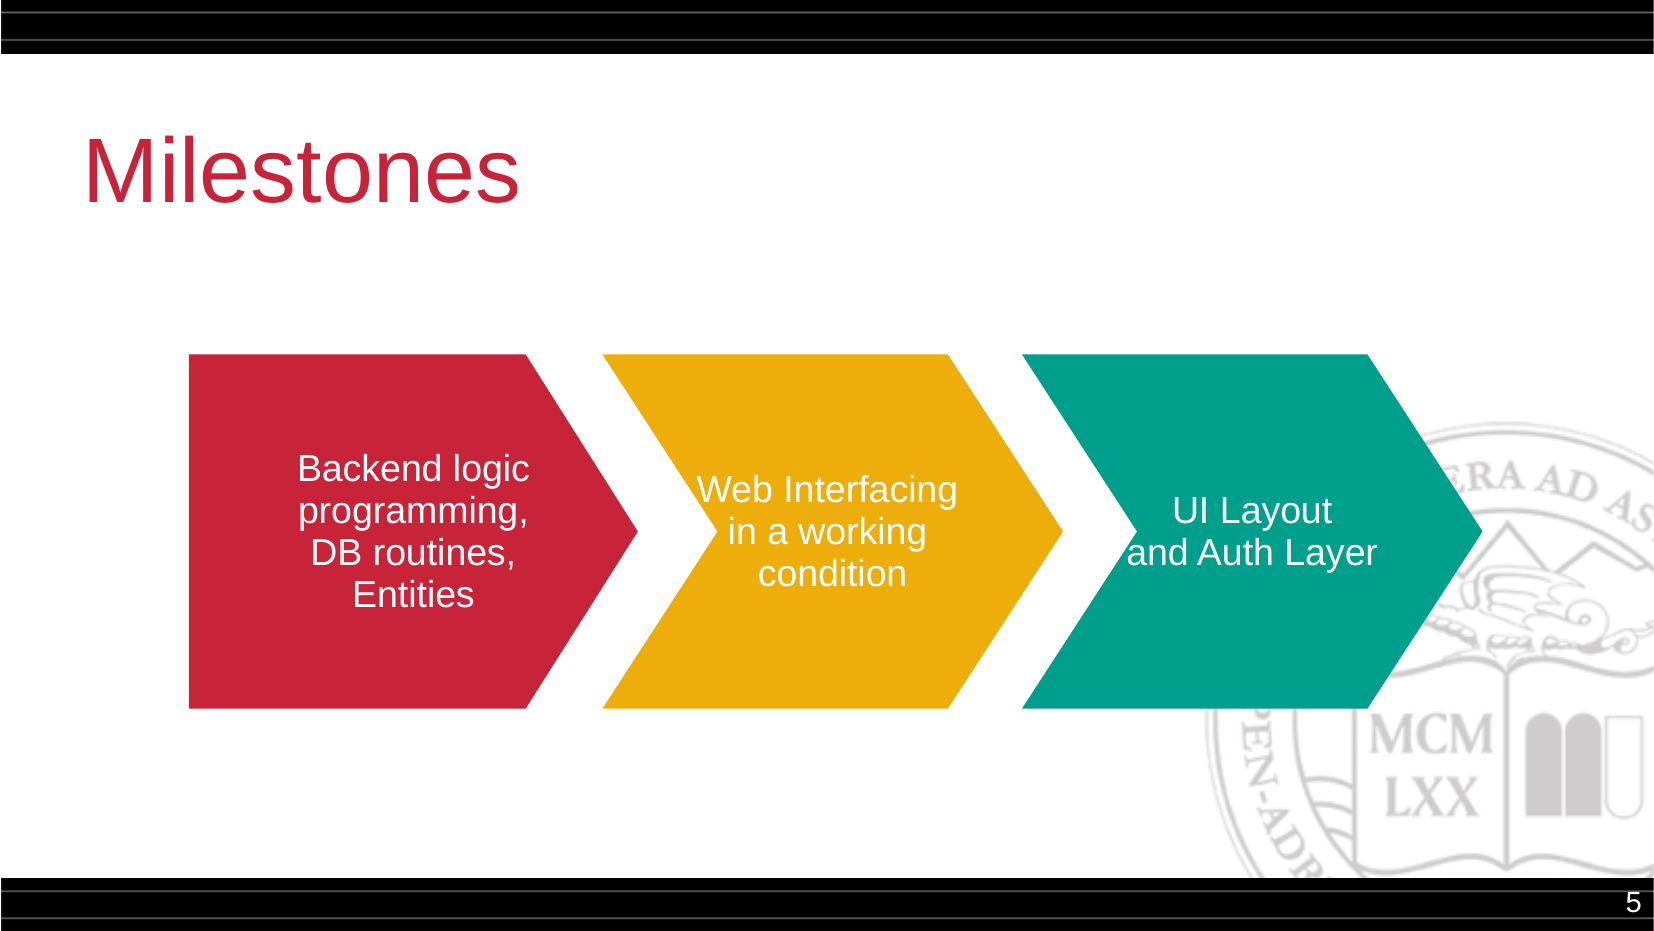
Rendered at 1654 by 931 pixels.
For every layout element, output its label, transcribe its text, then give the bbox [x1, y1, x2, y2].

picture [1, 0, 1654, 54]
text_box UI Layout and Auth Layer [1021, 354, 1483, 709]
text_box Backend logic programming, DB routines, Entities [188, 354, 638, 709]
title Milestones [82, 92, 1571, 249]
picture [1, 878, 1654, 931]
text_box Web Interfacing in a working condition [602, 354, 1064, 709]
